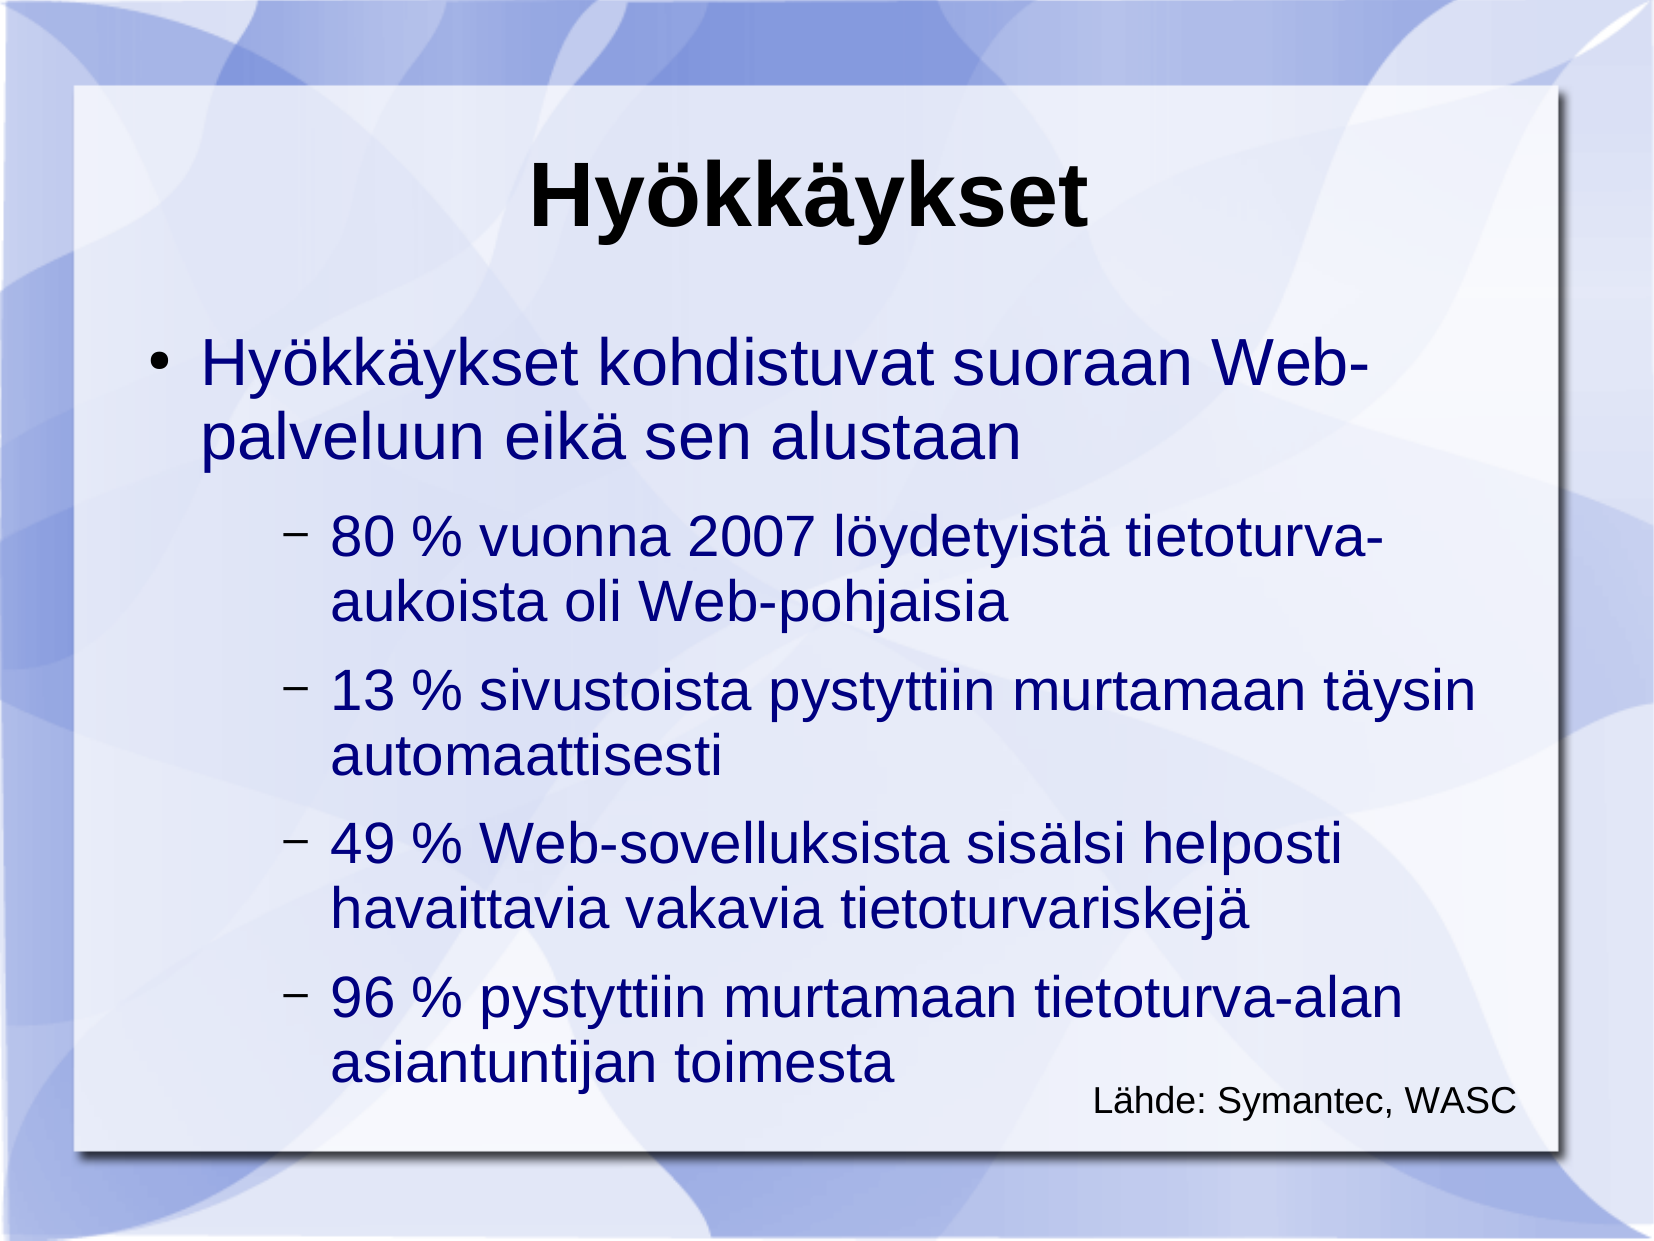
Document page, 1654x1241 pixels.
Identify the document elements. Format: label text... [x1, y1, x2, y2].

list Hyökkäykset kohdistuvat suoraan Web-palveluun eikä sen alustaan 80 % vuonna 2007 löydetyistä tietoturva-aukoista oli Web-pohjaisia 13 % sivustoista pystyttiin murtamaan täysin automaattisesti 49 % Web-sovelluksista sisälsi helposti havaittavia vakavia tietoturvariskejä 96 % pystyttiin murtamaan tietoturva-alan asiantuntijan toimesta [129, 324, 1489, 1095]
picture [0, 0, 1654, 1241]
title Hyökkäykset [82, 90, 1536, 298]
text_box Lähde: Symantec, WASC [1092, 1080, 1517, 1123]
